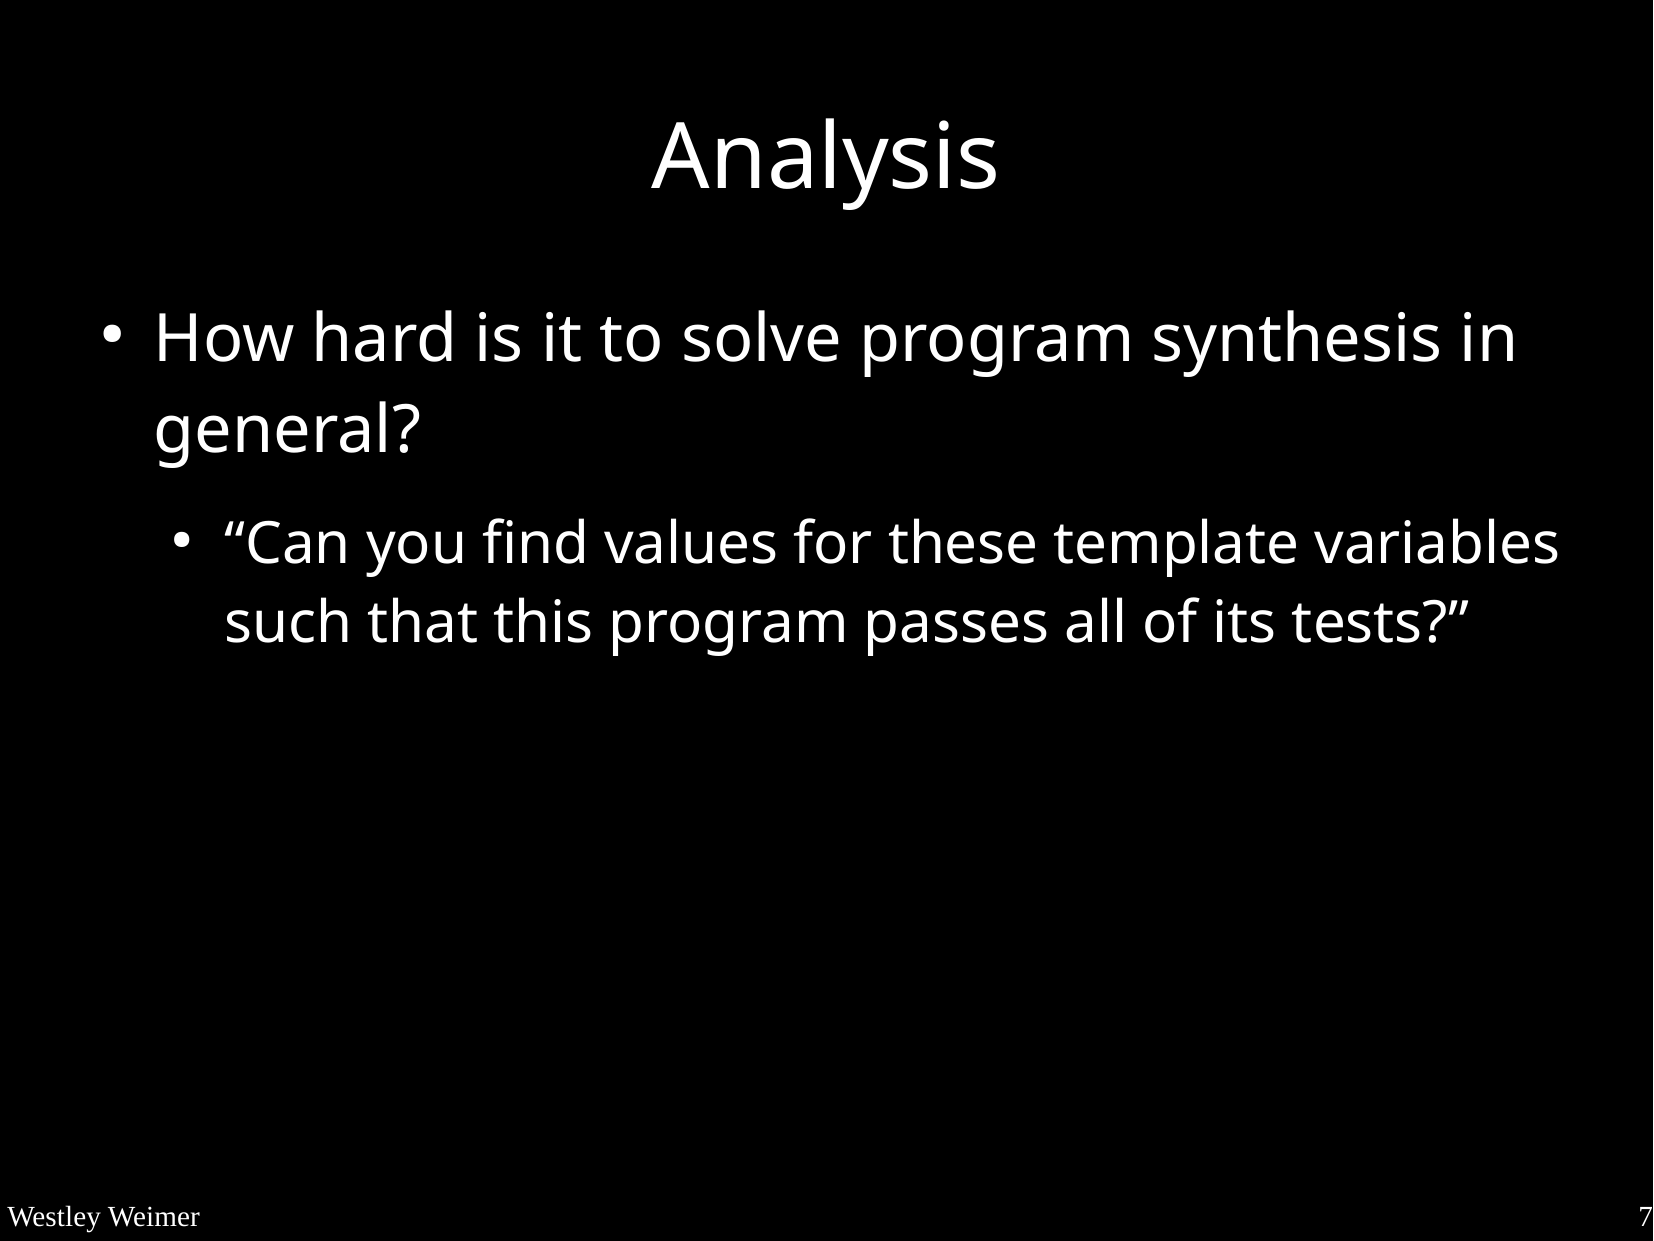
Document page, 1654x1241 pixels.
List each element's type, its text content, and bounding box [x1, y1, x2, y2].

list How hard is it to solve program synthesis in general? “Can you find values for these template variables such that this program passes all of its tests?” [82, 290, 1571, 1109]
title Analysis [82, 49, 1571, 257]
